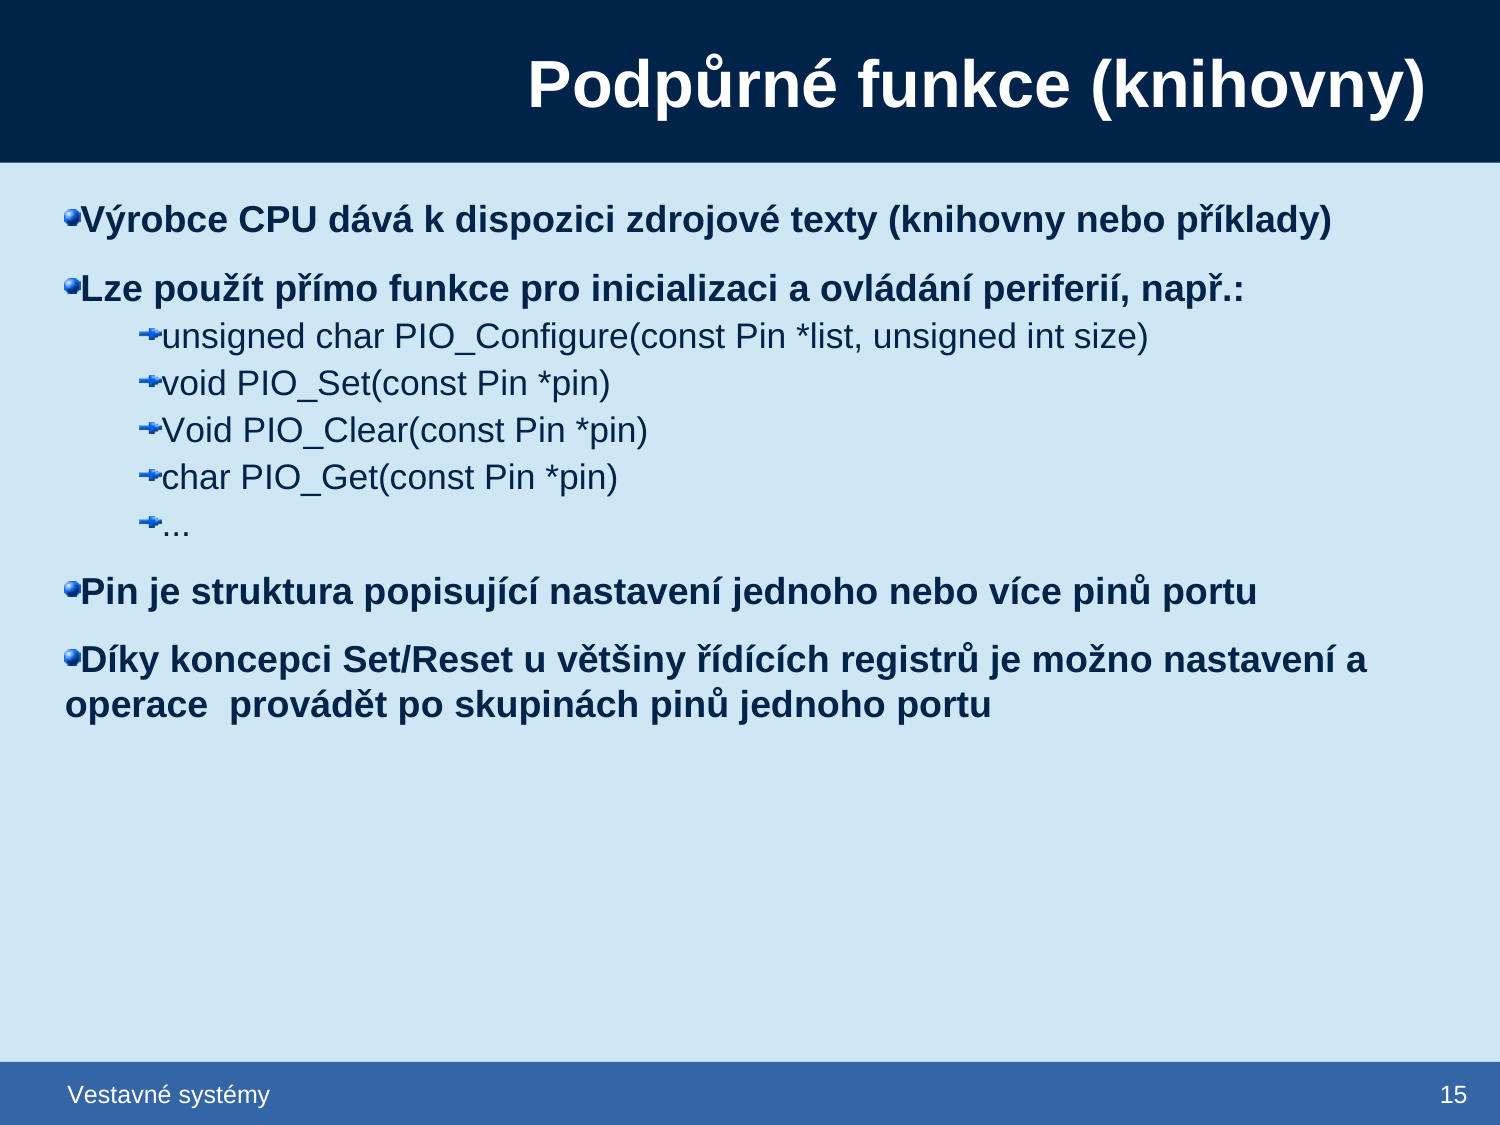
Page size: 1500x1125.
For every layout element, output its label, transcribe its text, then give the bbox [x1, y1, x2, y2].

title Podpůrné funkce (knihovny) [47, 0, 1443, 164]
list Výrobce CPU dává k dispozici zdrojové texty (knihovny nebo příklady) Lze použít přímo funkce pro inicializaci a ovládání periferií, např.: unsigned char PIO_Configure(const Pin *list, unsigned int size) void PIO_Set(const Pin *pin) Void PIO_Clear(const Pin *pin) char PIO_Get(const Pin *pin) ... Pin je struktura popisující nastavení jednoho nebo více pinů portu Díky koncepci Set/Reset u většiny řídících registrů je možno nastavení a operace provádět po skupinách pinů jednoho portu [50, 187, 1450, 841]
